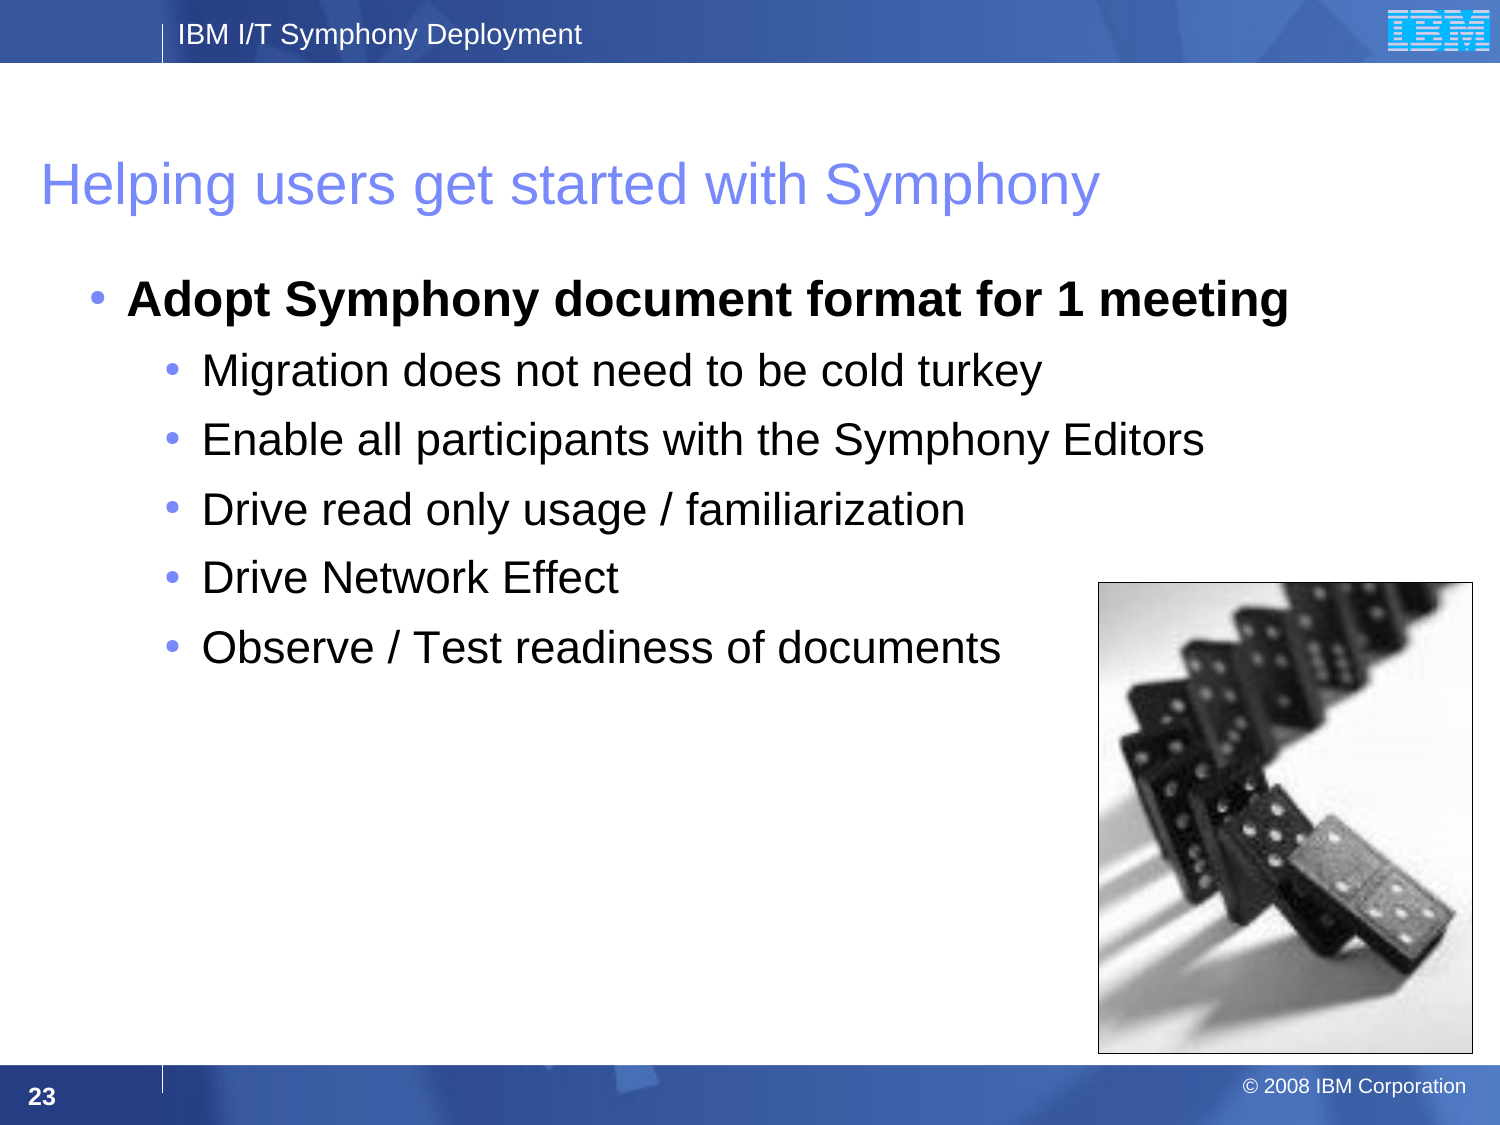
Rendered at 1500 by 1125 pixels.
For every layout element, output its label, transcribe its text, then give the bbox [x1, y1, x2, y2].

list Adopt Symphony document format for 1 meeting Migration does not need to be cold turkey Enable all participants with the Symphony Editors Drive read only usage / familiarization Drive Network Effect Observe / Test readiness of documents [88, 267, 1434, 1007]
picture [1098, 582, 1473, 1054]
title Helping users get started with Symphony [25, 142, 1378, 225]
text_box 1 [47, 1080, 130, 1118]
